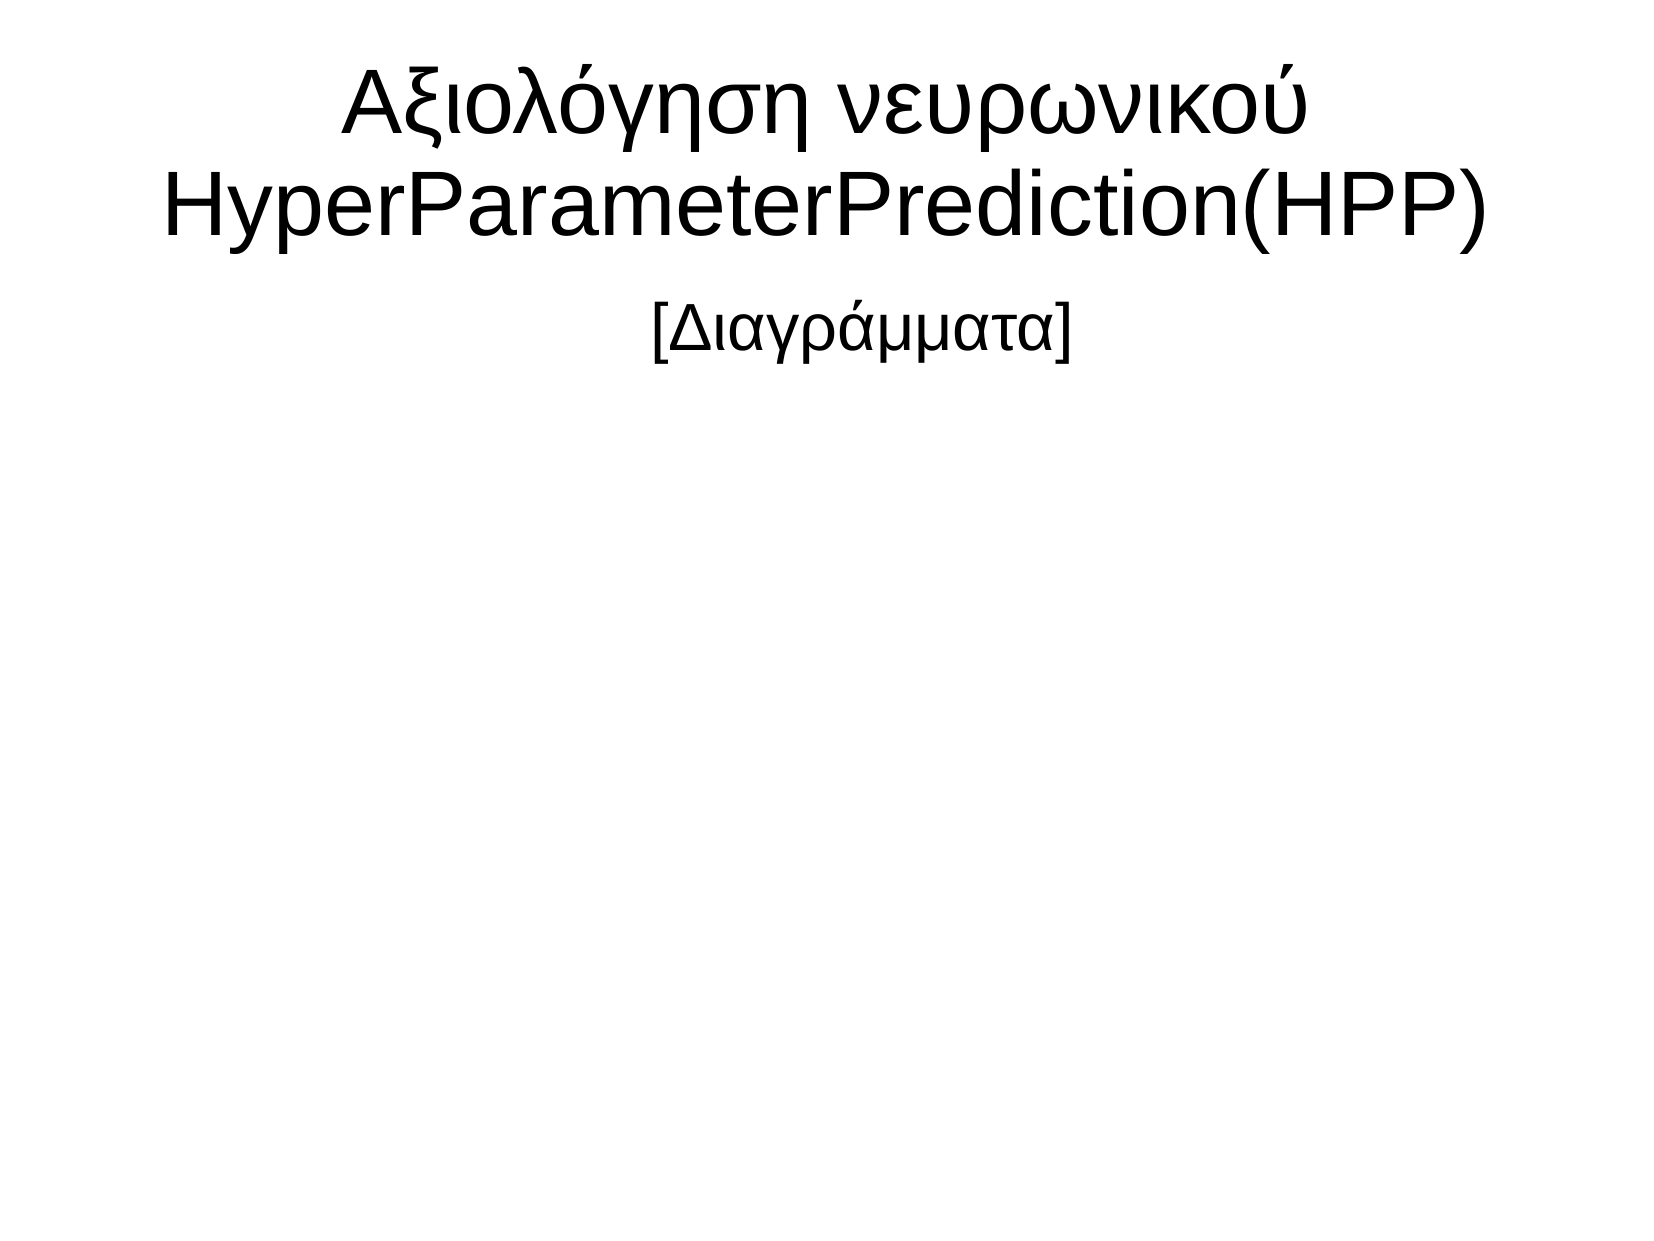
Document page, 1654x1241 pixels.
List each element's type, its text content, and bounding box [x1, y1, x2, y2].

list [Διαγράμματα] [82, 290, 1571, 1010]
title Αξιολόγηση νευρωνικού HyperParameterPrediction(HPP) [82, 49, 1571, 257]
